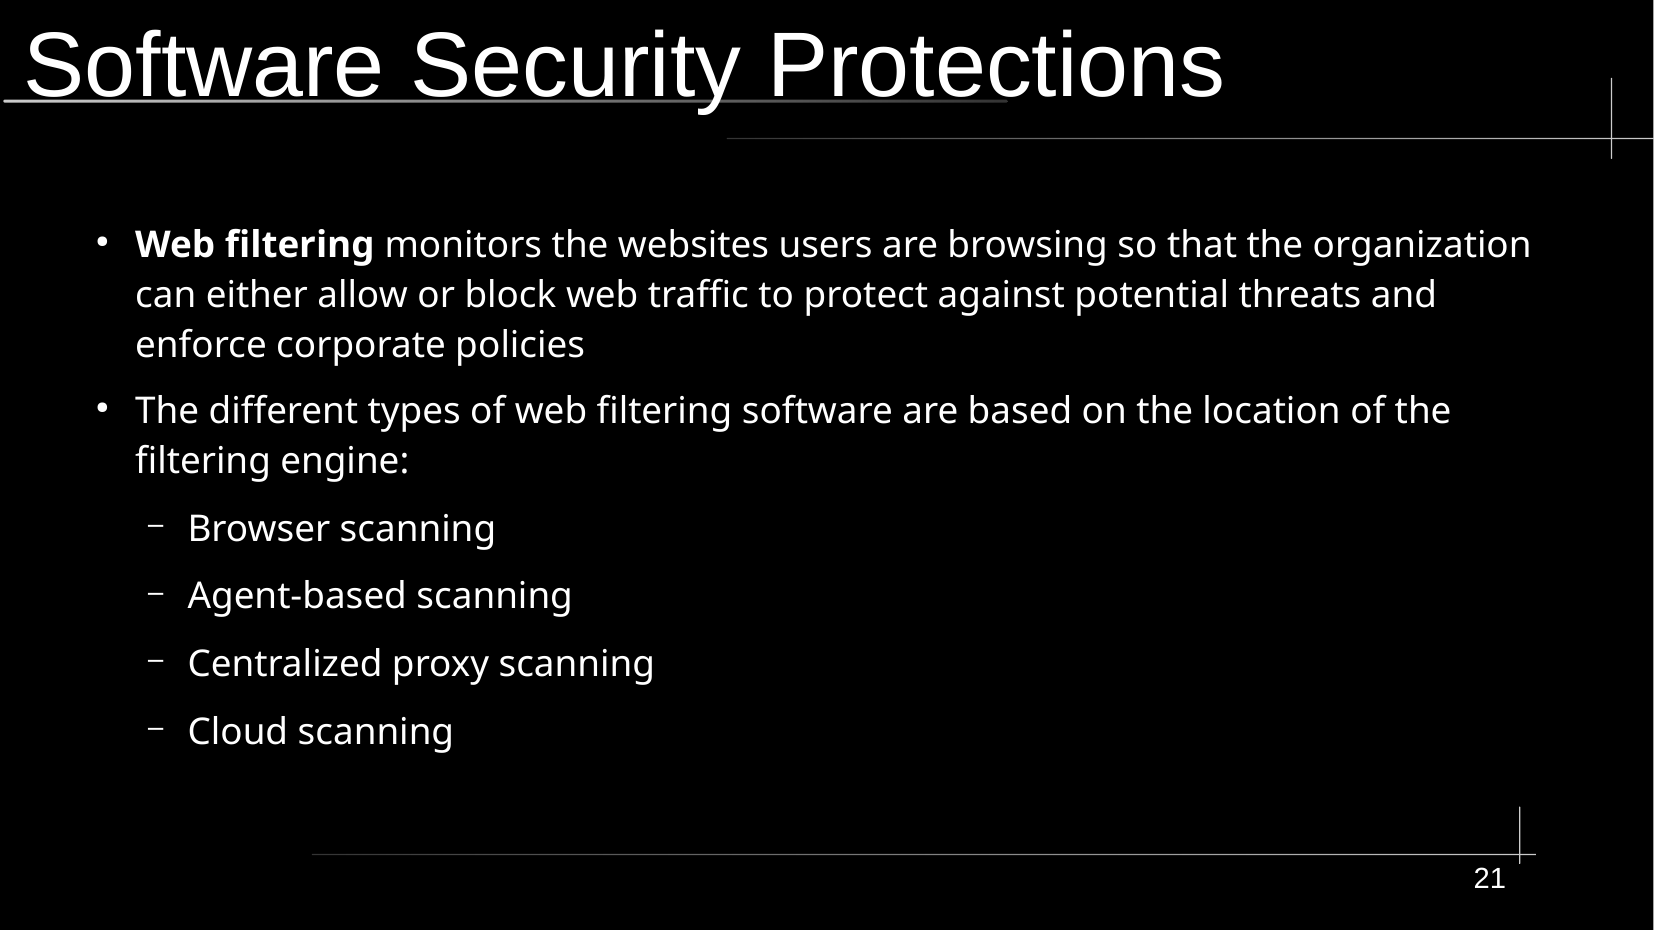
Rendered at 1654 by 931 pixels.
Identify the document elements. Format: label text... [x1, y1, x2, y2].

title Software Security Protections [23, 11, 1589, 119]
list Web filtering monitors the websites users are browsing so that the organization can either allow or block web traffic to protect against potential threats and enforce corporate policies The different types of web filtering software are based on the location of the filtering engine: Browser scanning Agent-based scanning Centralized proxy scanning Cloud scanning [82, 217, 1571, 758]
